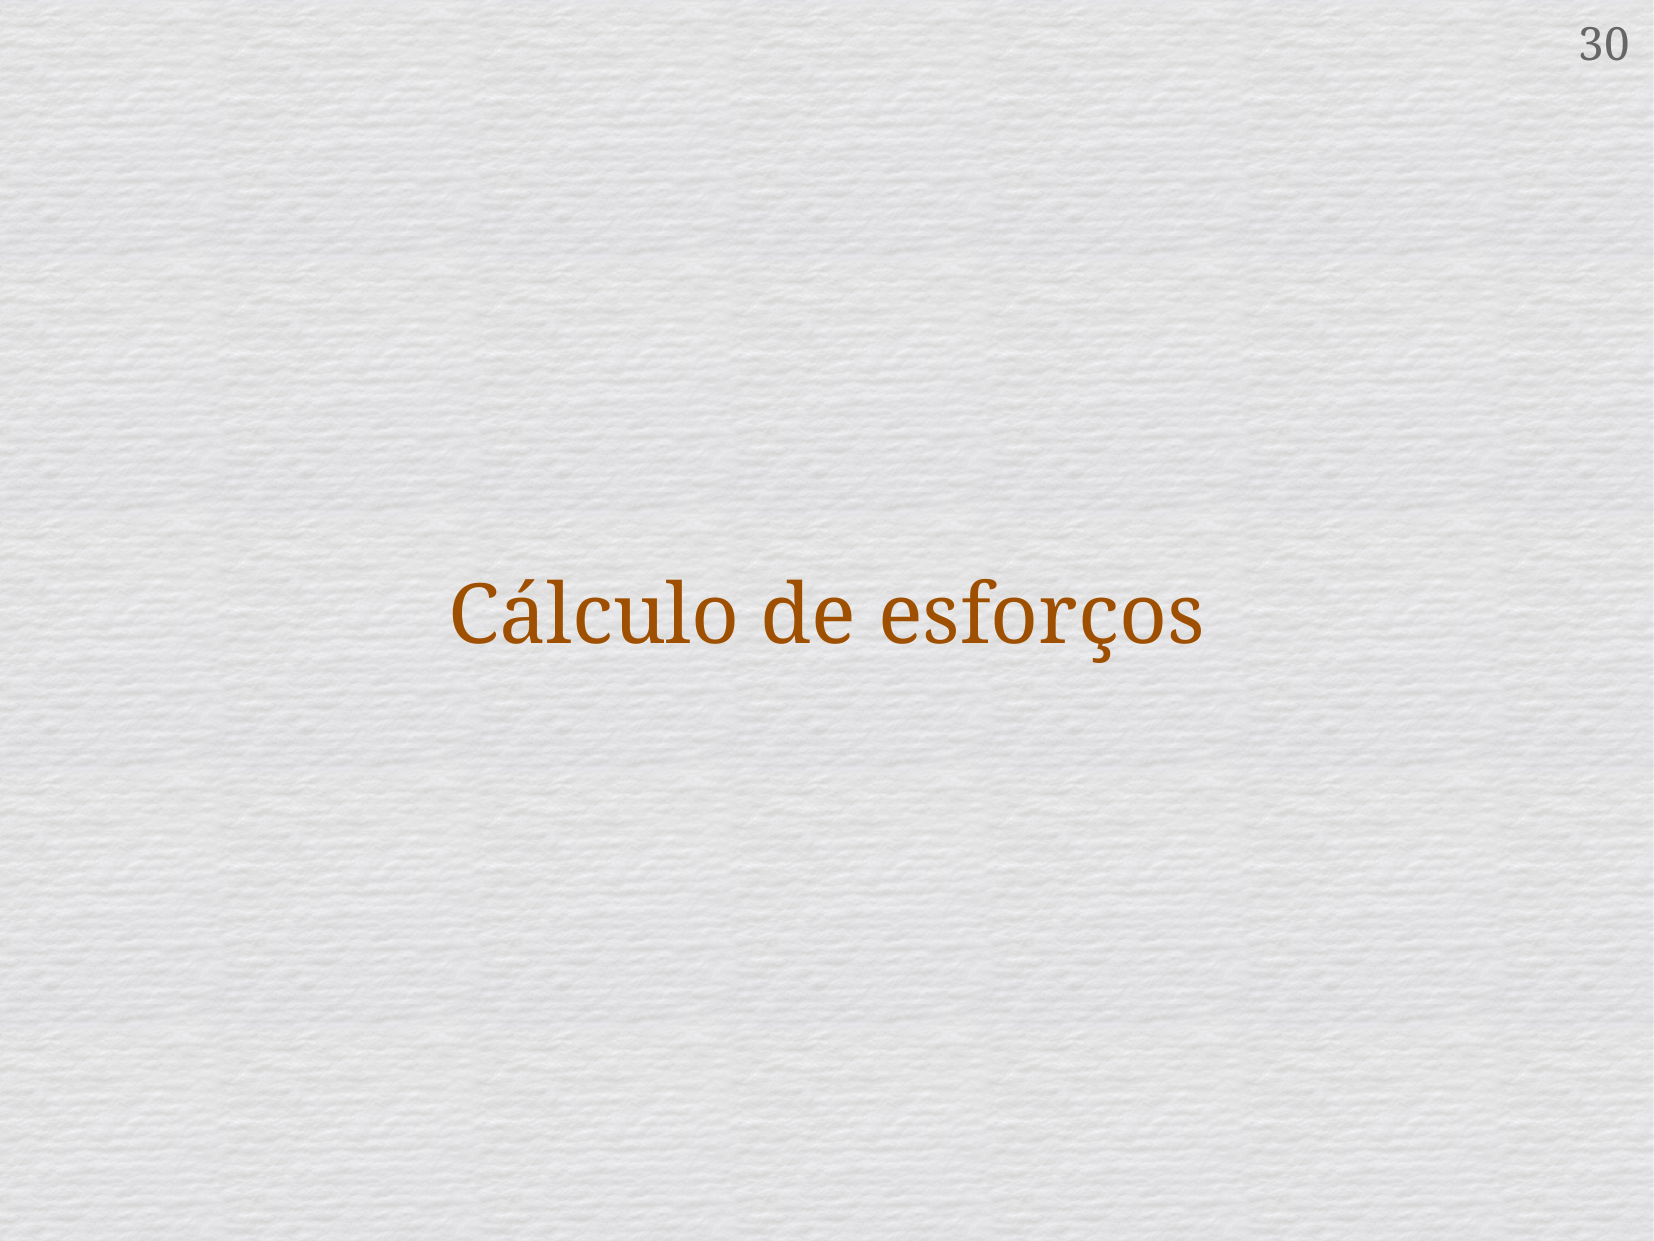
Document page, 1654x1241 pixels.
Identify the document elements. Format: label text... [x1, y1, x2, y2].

title Cálculo de esforços [59, 29, 1595, 1196]
picture [0, 0, 1654, 1241]
